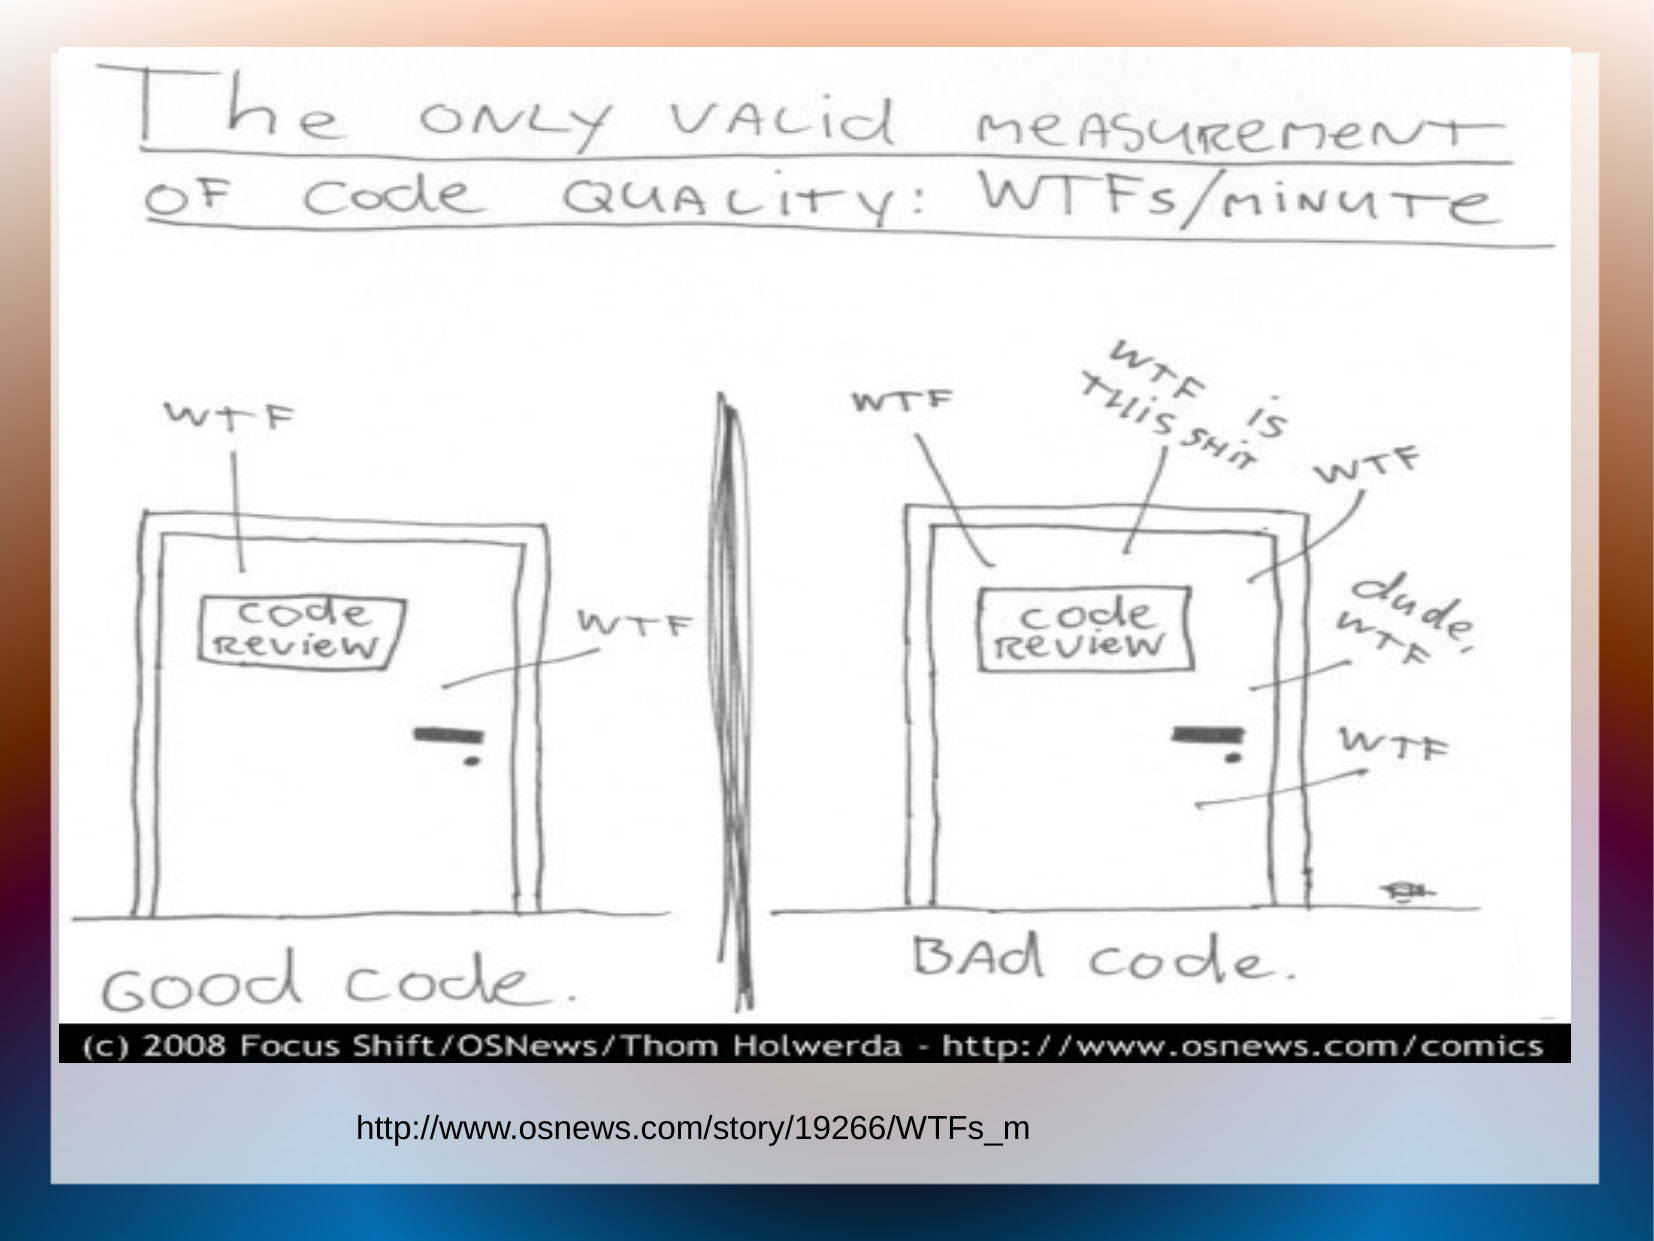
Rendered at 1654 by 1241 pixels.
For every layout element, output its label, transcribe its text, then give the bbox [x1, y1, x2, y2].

text_box http://www.osnews.com/story/19266/WTFs_m [330, 1098, 1312, 1182]
picture [0, 0, 1654, 1241]
